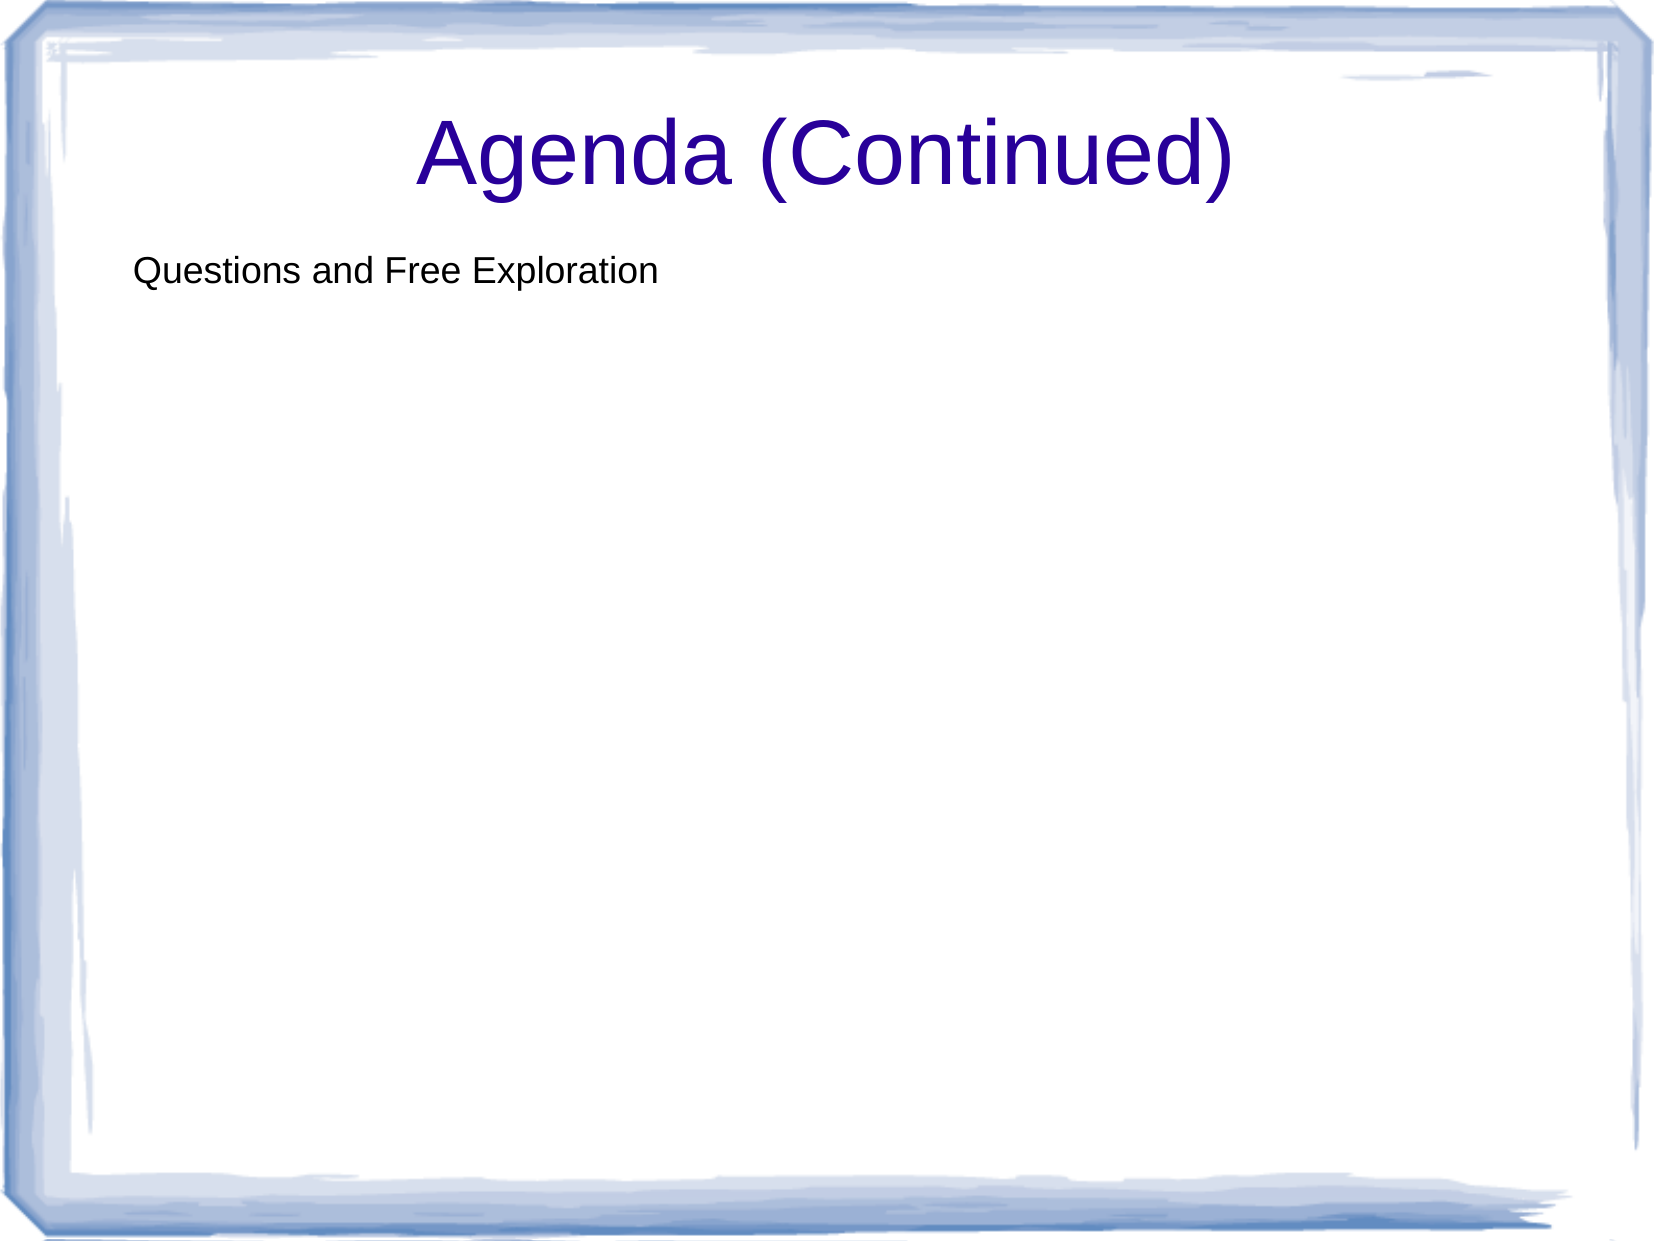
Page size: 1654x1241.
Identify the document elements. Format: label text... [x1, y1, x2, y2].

title Agenda (Continued) [82, 56, 1571, 250]
picture [0, 0, 1654, 1241]
text_box Questions and Free Exploration [118, 242, 1565, 1125]
